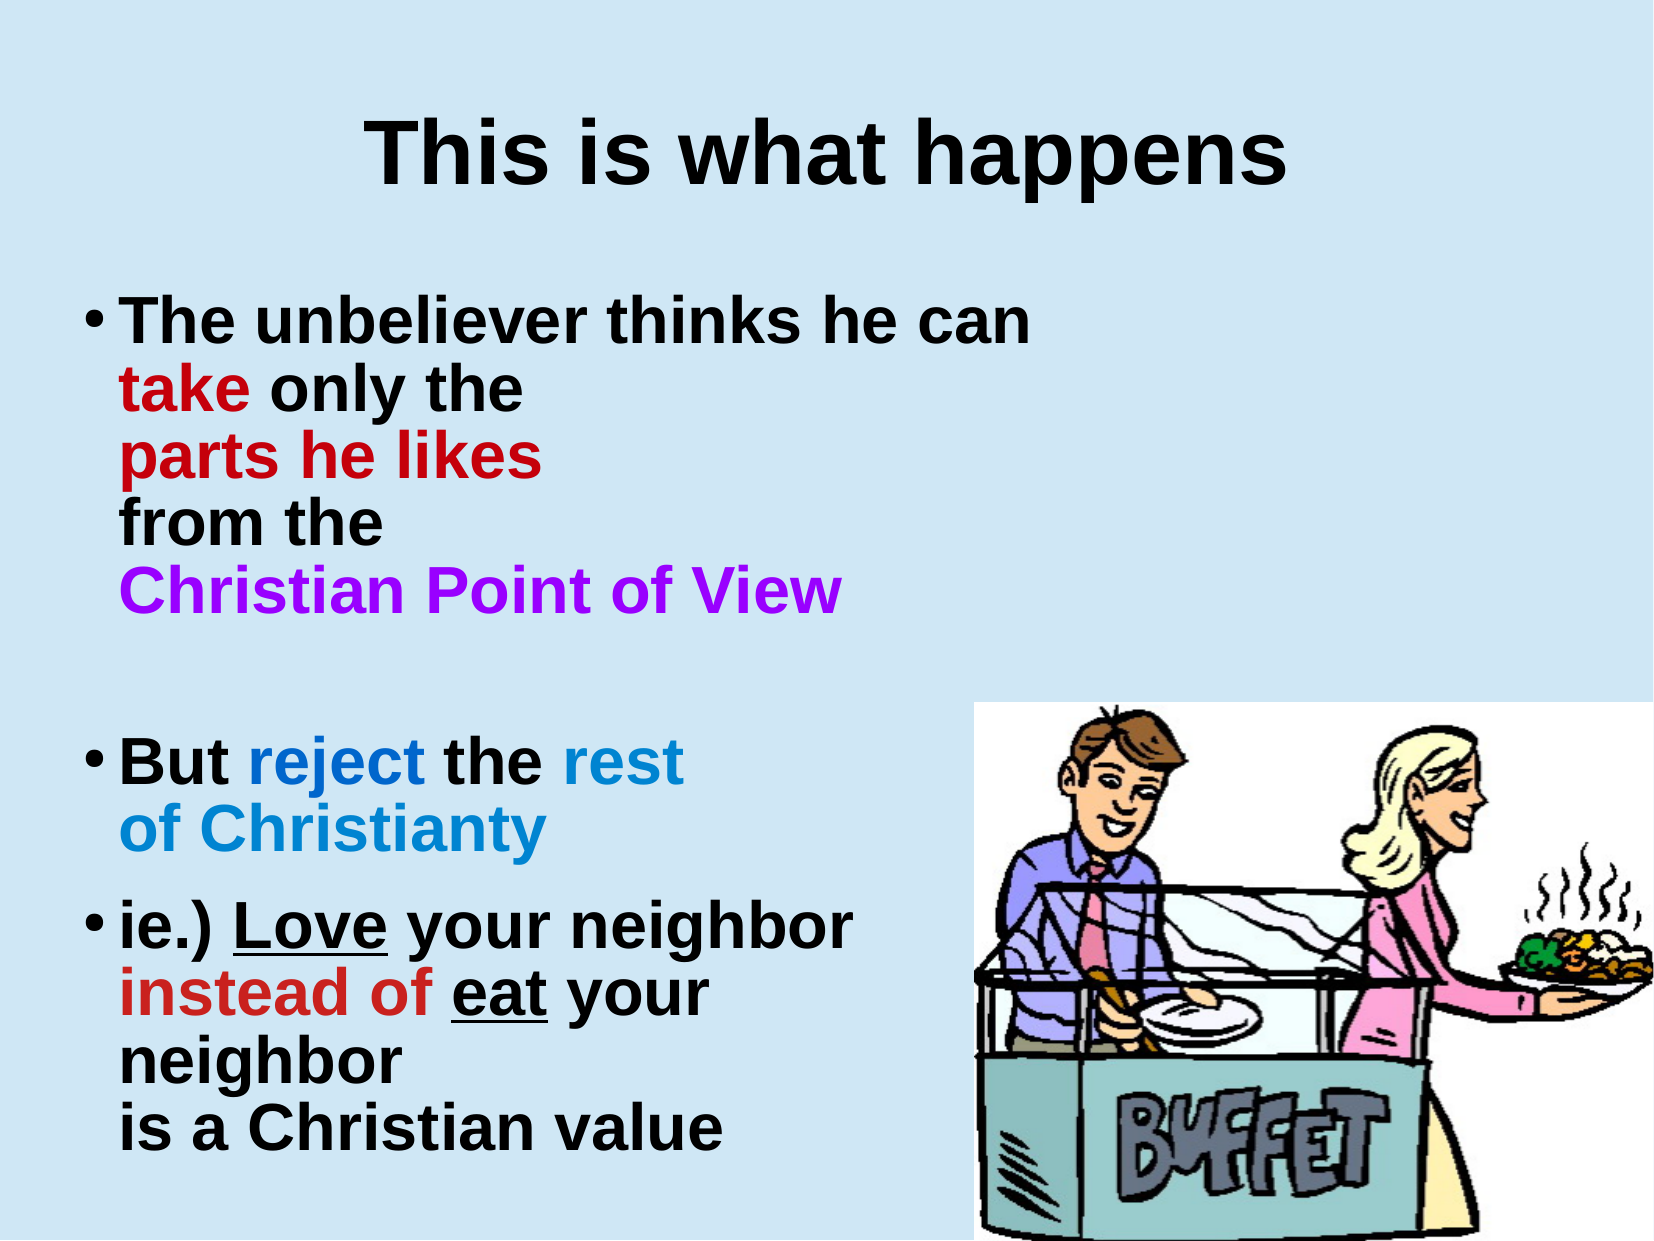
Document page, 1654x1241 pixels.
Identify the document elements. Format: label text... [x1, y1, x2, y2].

list The unbeliever thinks he can take only the parts he likes from the Christian Point of View But reject the rest of Christianty ie.) Love your neighbor instead of eat your neighbor is a Christian value [82, 290, 1571, 1241]
picture [974, 702, 1654, 1241]
title This is what happens [82, 49, 1571, 257]
